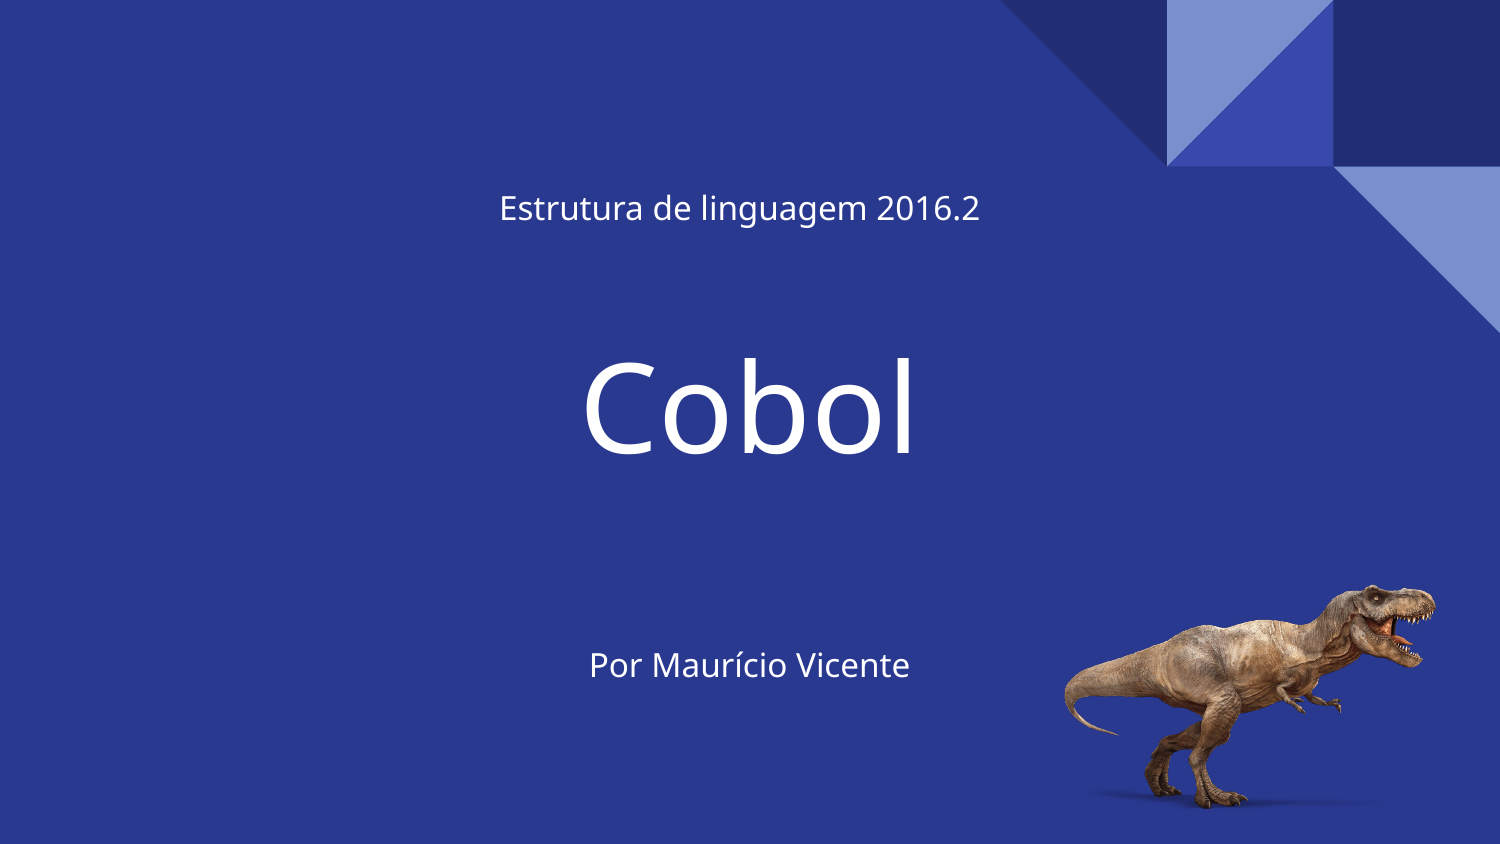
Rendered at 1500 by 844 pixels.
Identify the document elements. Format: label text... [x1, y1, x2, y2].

picture [1051, 577, 1449, 812]
subtitle Por Maurício Vicente [51, 629, 1051, 700]
title Estrutura de linguagem 2016.2 [41, 172, 1439, 255]
text_box Cobol [191, 313, 1309, 552]
